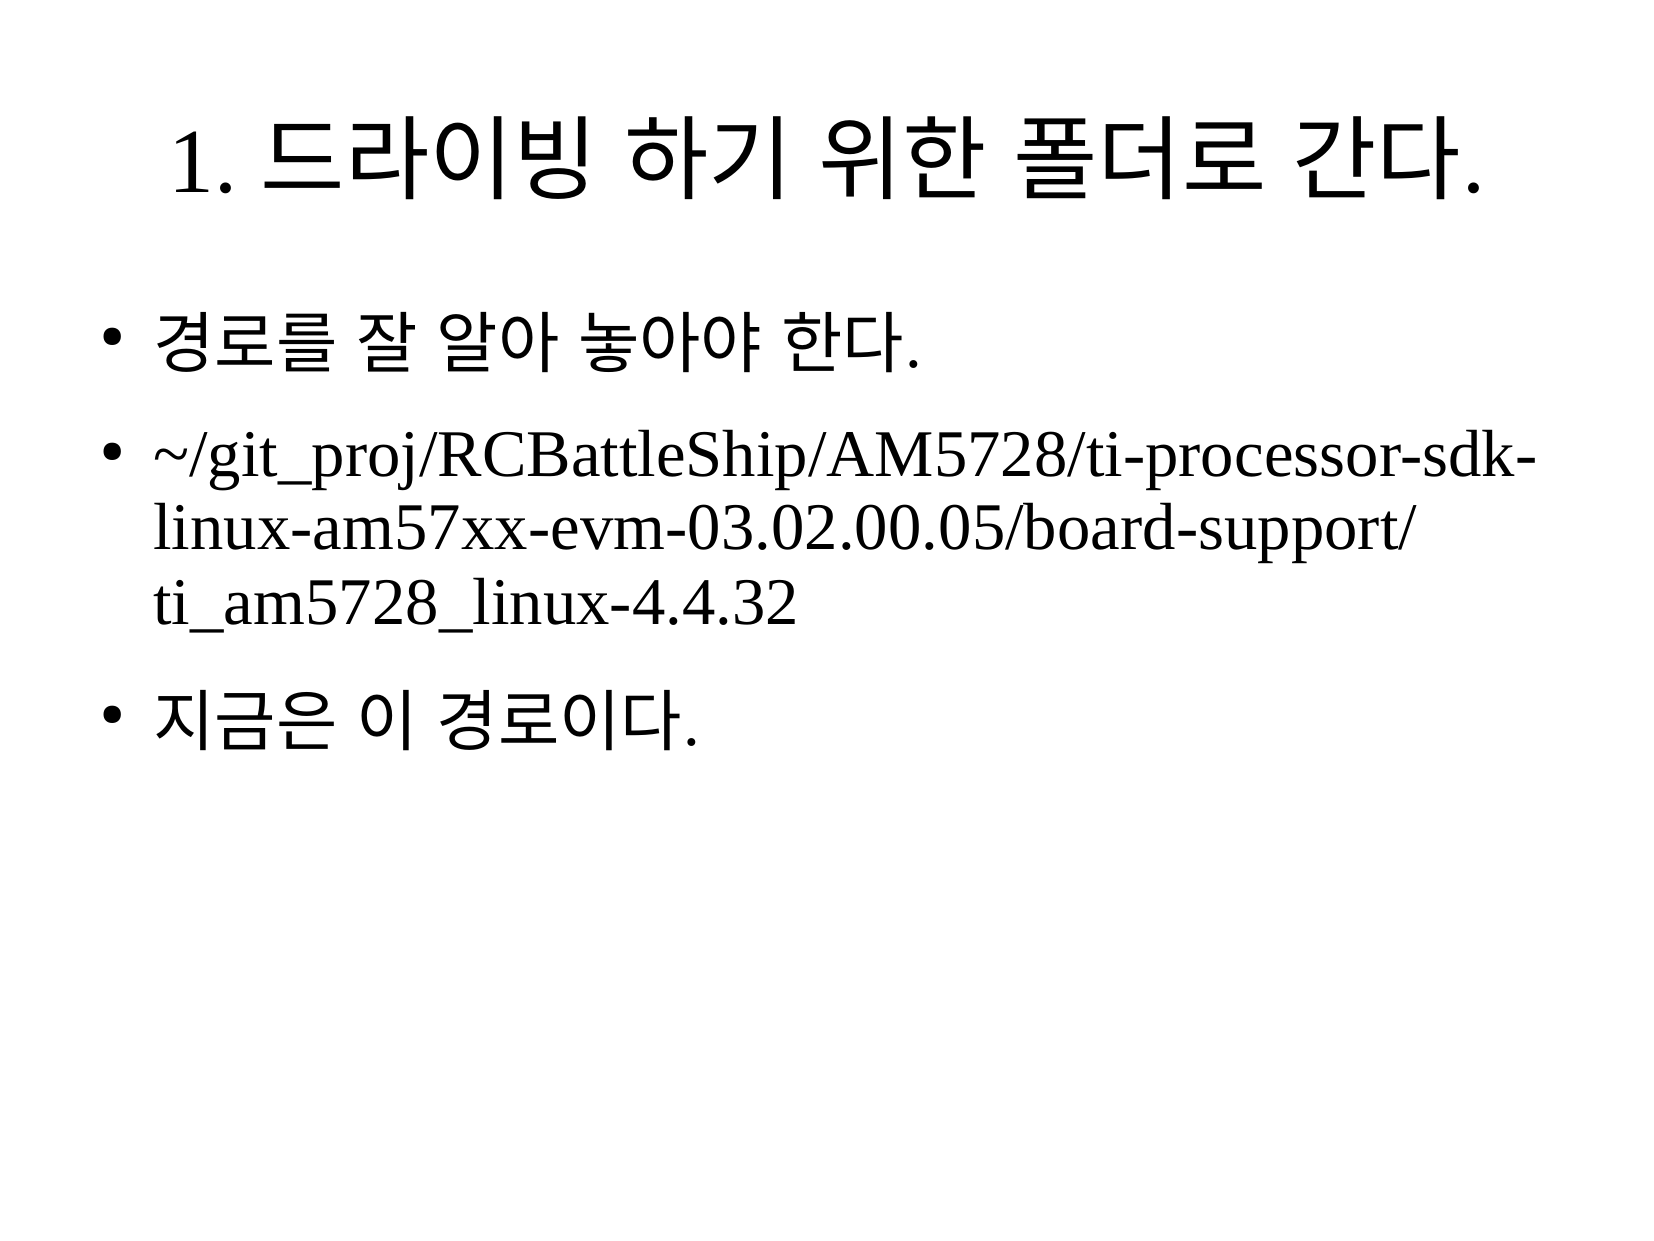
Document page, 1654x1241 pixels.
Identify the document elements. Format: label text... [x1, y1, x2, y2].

list 경로를 잘 알아 놓아야 한다. ~/git_proj/RCBattleShip/AM5728/ti-processor-sdk-linux-am57xx-evm-03.02.00.05/board-support/ti_am5728_linux-4.4.32 지금은 이 경로이다. [82, 290, 1571, 1010]
title 1. 드라이빙 하기 위한 폴더로 간다. [82, 49, 1571, 257]
